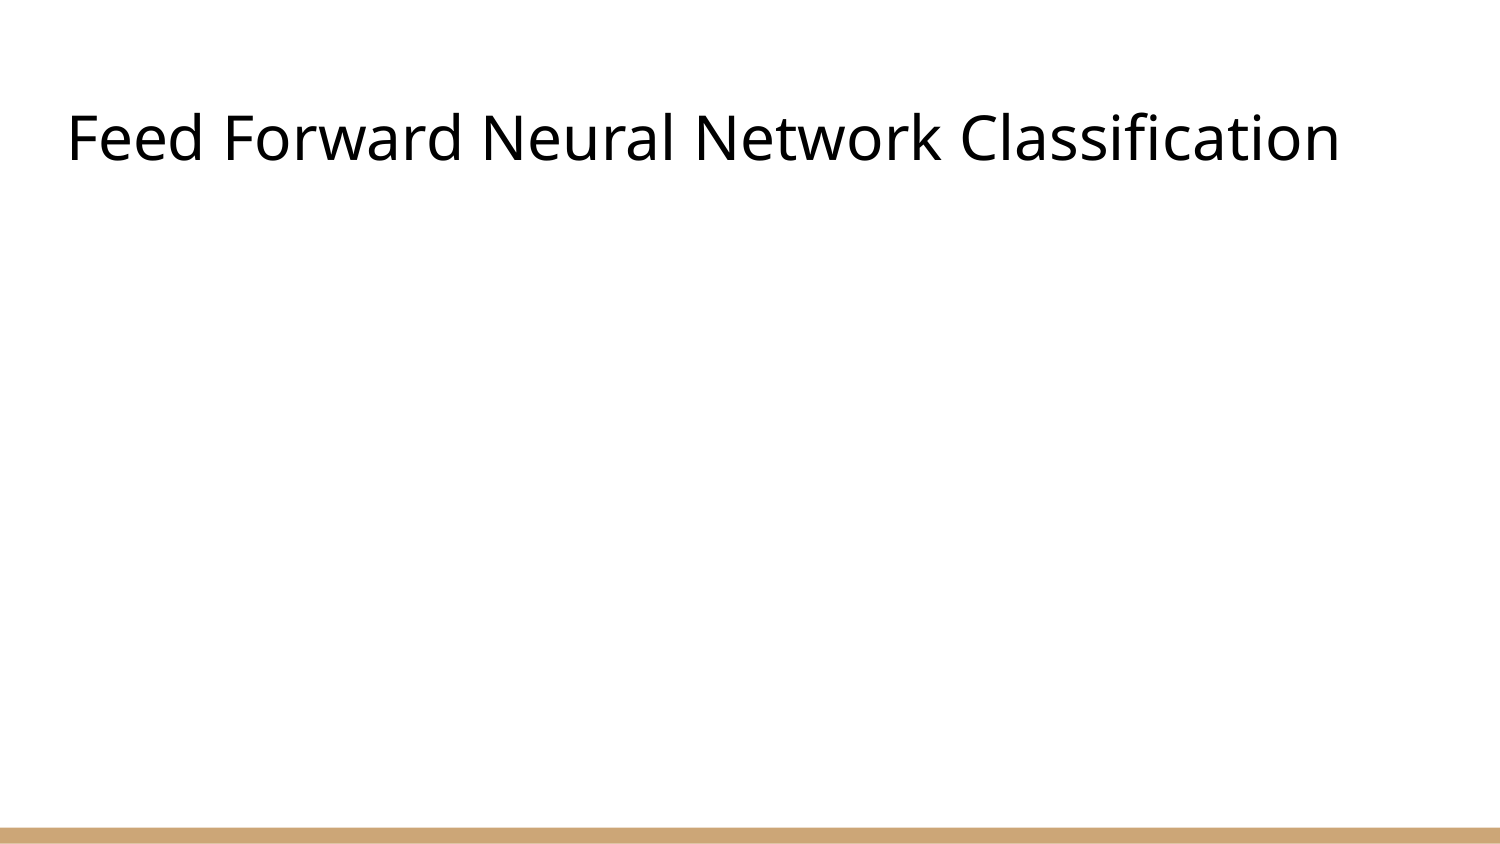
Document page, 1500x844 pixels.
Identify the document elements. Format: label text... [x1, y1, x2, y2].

title Feed Forward Neural Network Classification [51, 51, 1449, 189]
